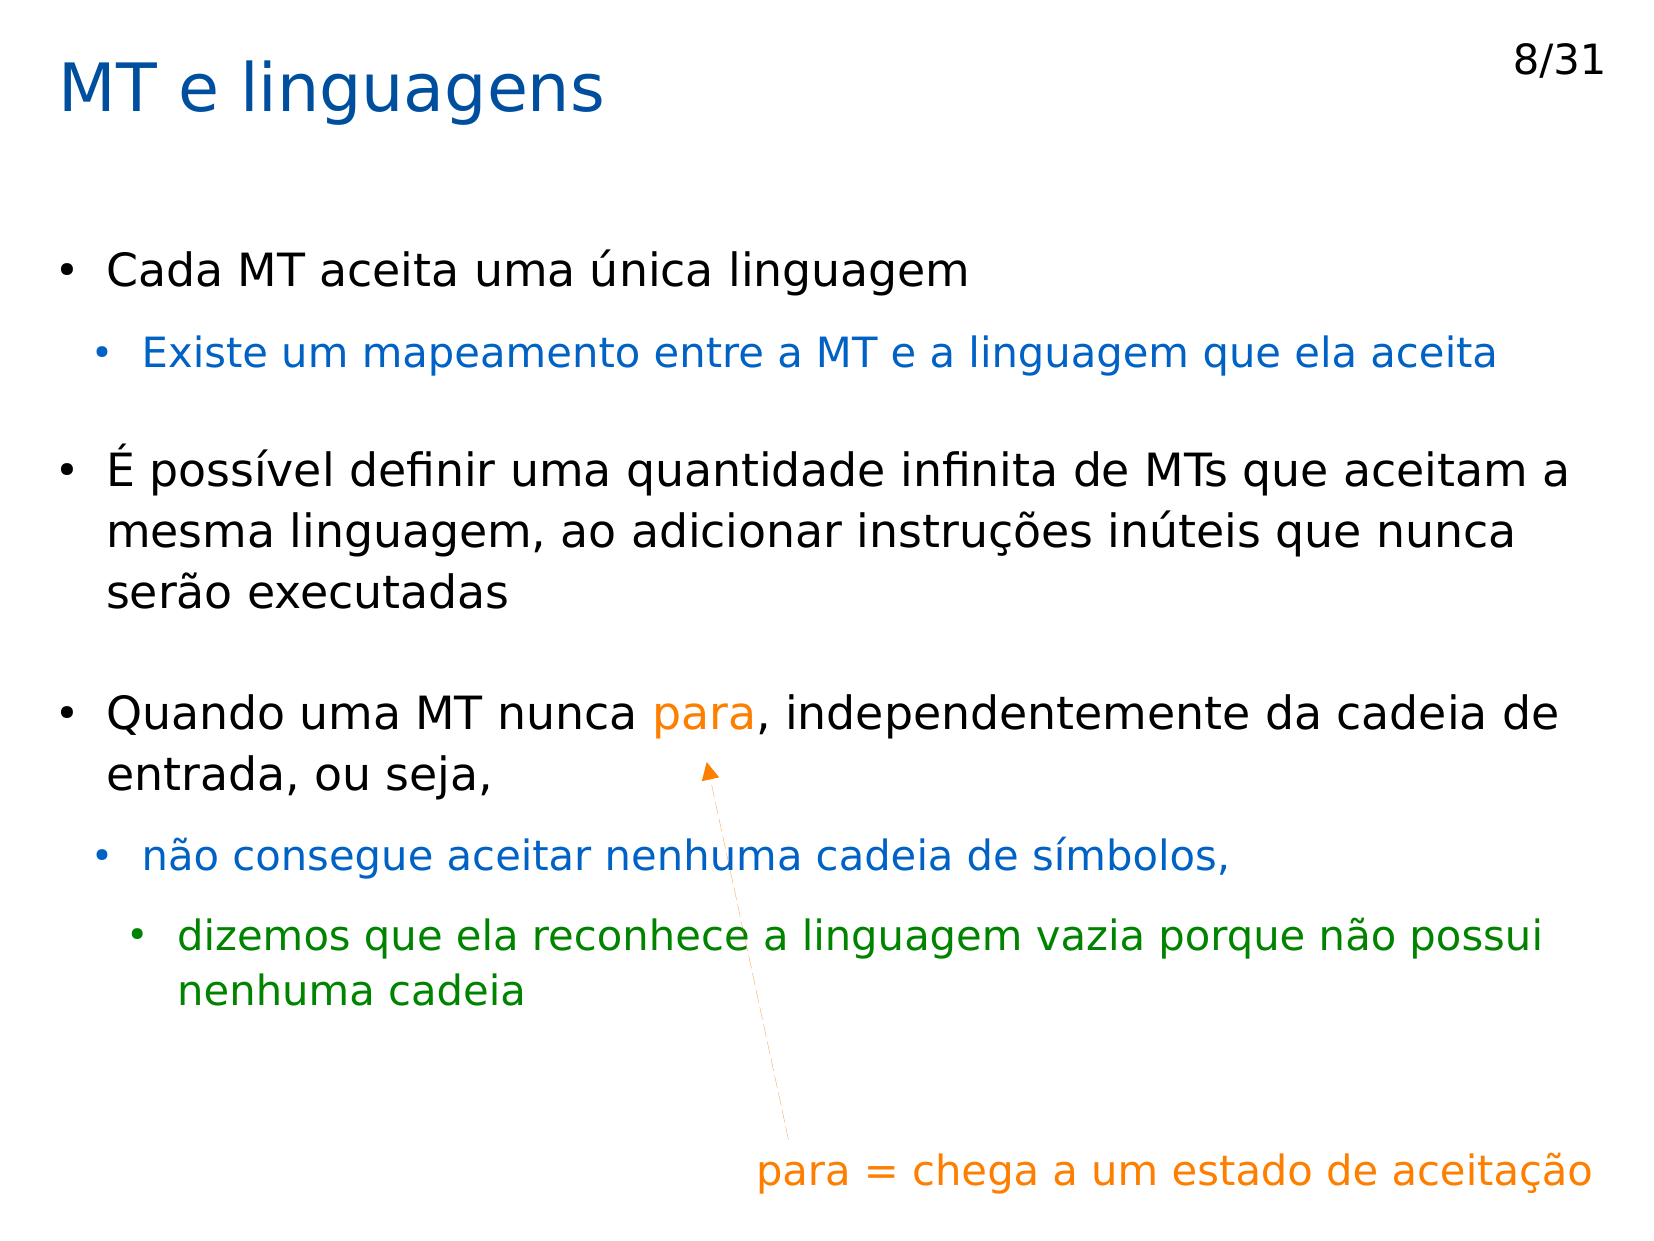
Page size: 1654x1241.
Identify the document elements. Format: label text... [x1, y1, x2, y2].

text_box para = chega a um estado de aceitação [692, 1139, 1609, 1203]
title MT e linguagens [59, 29, 1625, 148]
list Cada MT aceita uma única linguagem Existe um mapeamento entre a MT e a linguagem que ela aceita É possível definir uma quantidade infinita de MTs que aceitam a mesma linguagem, ao adicionar instruções inúteis que nunca serão executadas Quando uma MT nunca para, independentemente da cadeia de entrada, ou seja, não consegue aceitar nenhuma cadeia de símbolos, dizemos que ela reconhece a linguagem vazia porque não possui nenhuma cadeia [59, 236, 1595, 1211]
